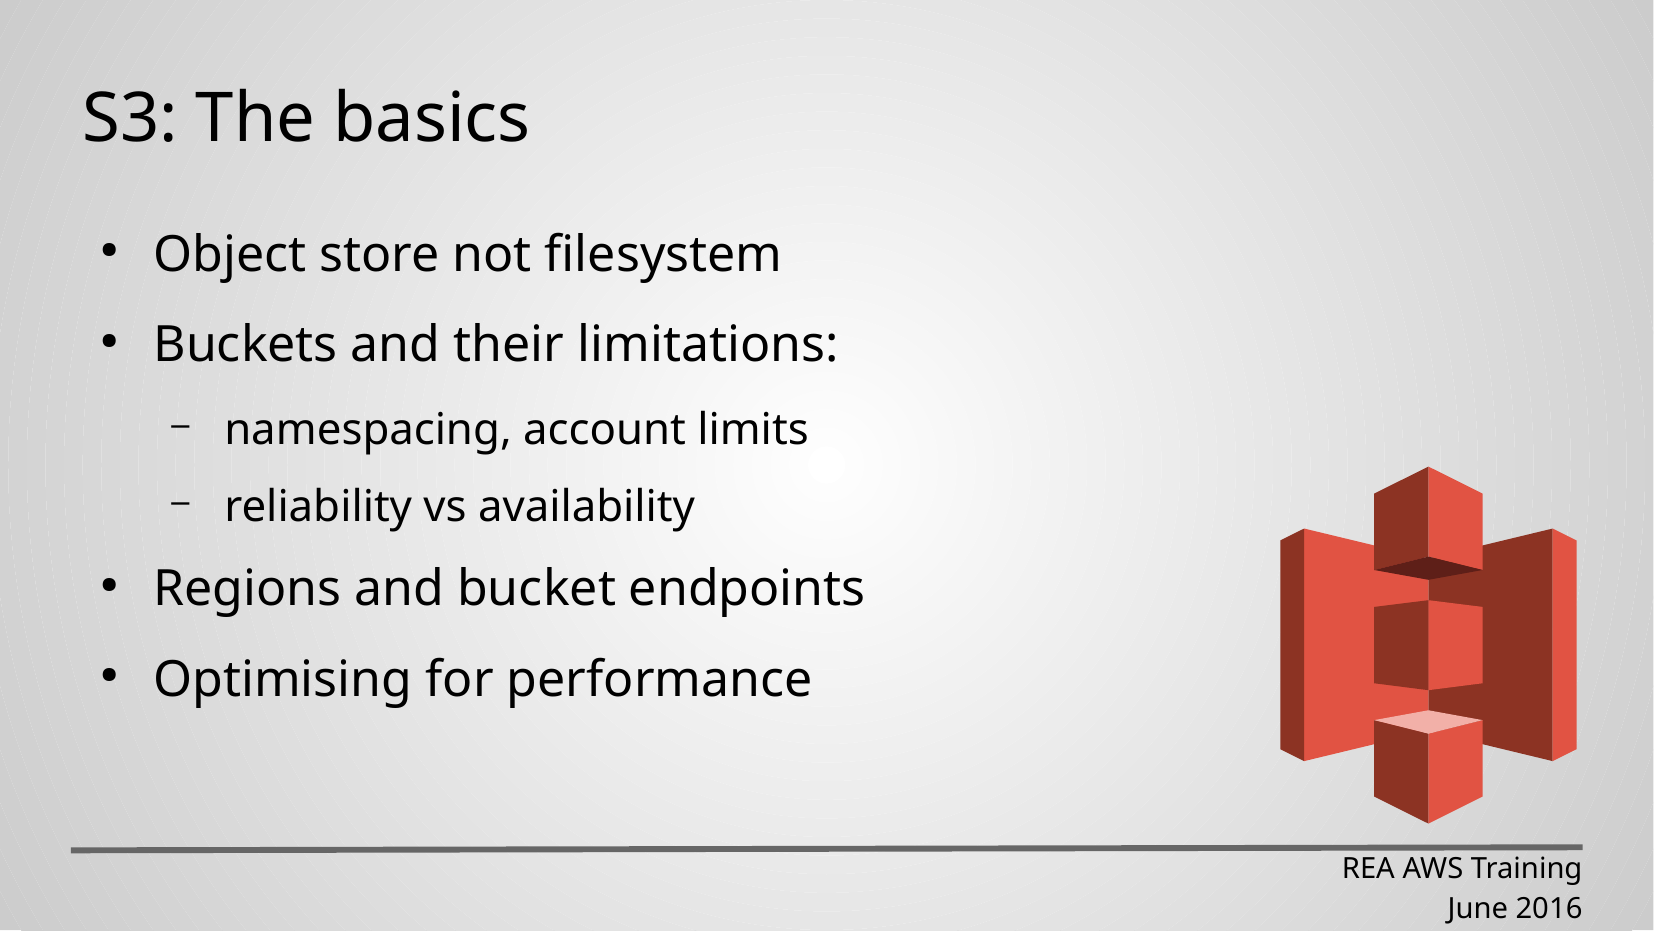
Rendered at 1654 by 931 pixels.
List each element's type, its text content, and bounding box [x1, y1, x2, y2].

list Object store not filesystem Buckets and their limitations: namespacing, account limits reliability vs availability Regions and bucket endpoints Optimising for performance [82, 217, 1571, 827]
picture [1275, 464, 1583, 827]
title S3: The basics [82, 37, 1571, 193]
